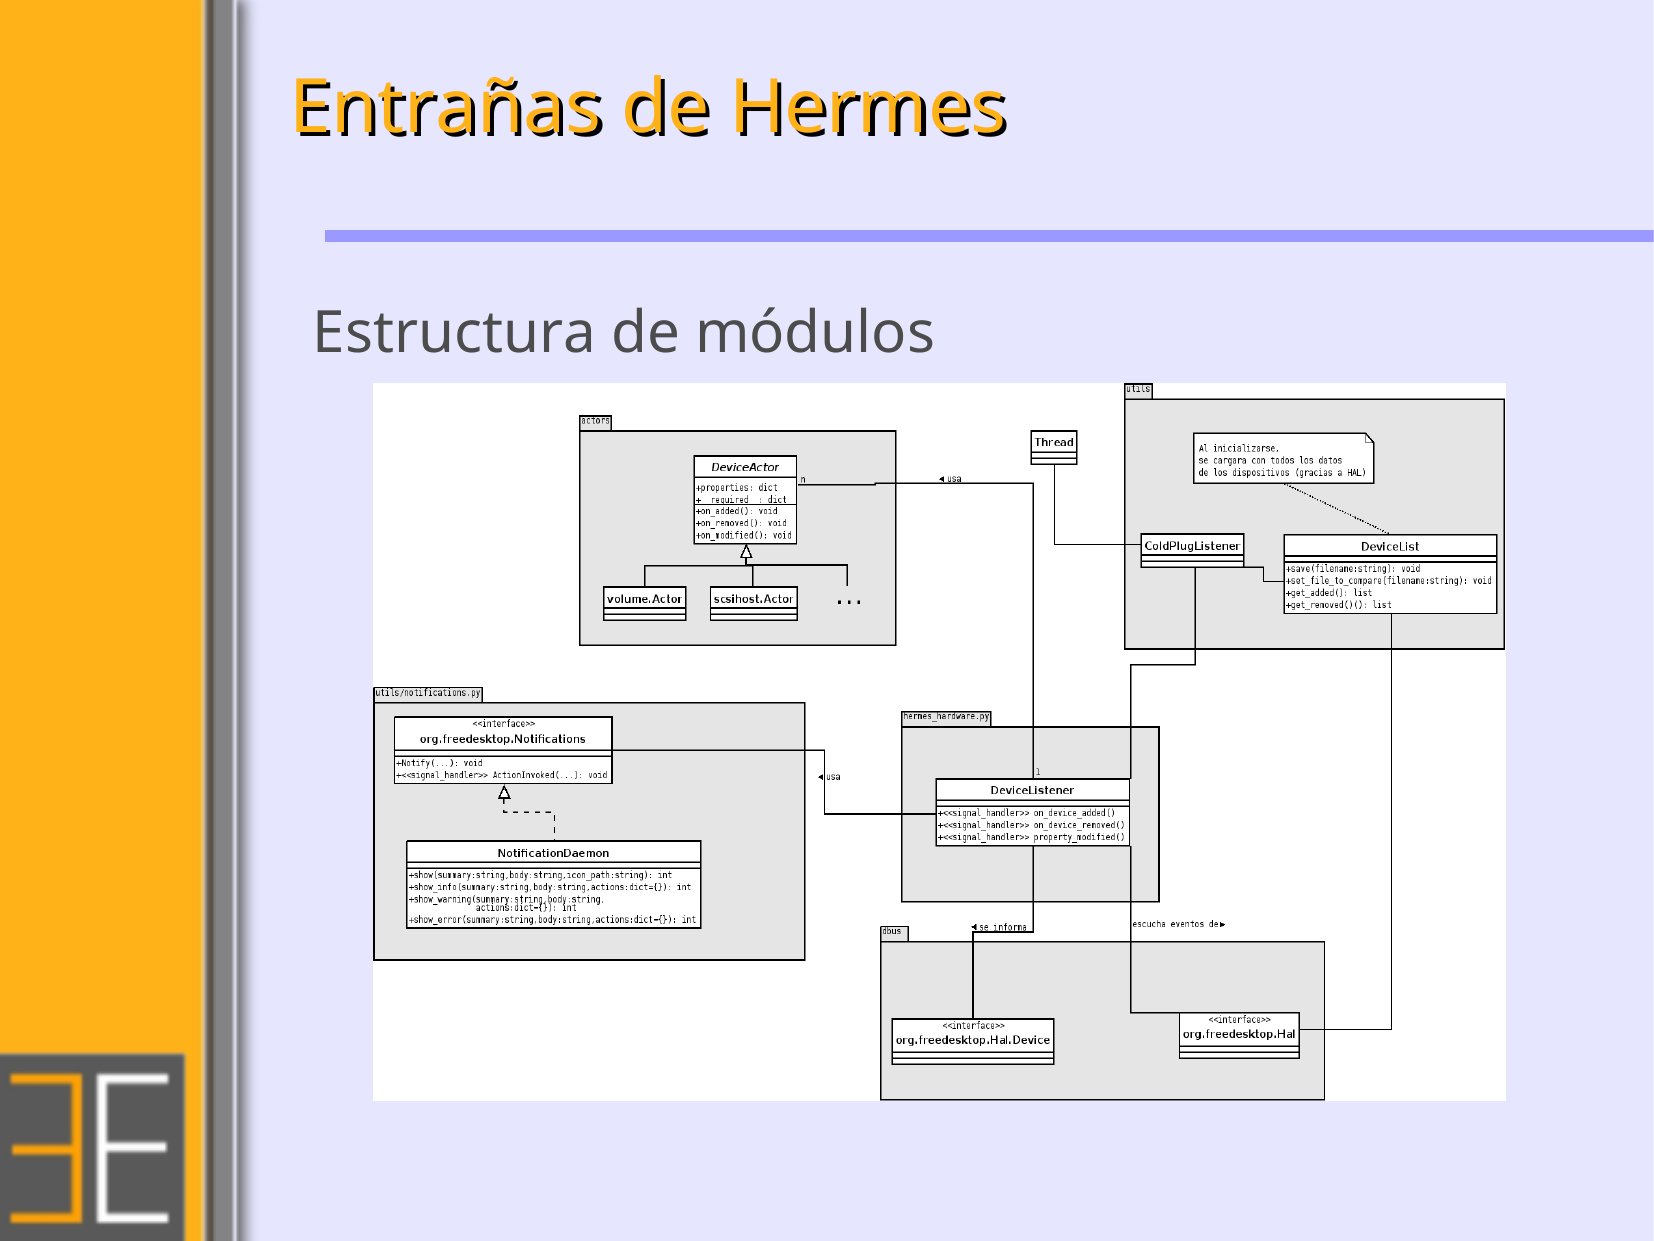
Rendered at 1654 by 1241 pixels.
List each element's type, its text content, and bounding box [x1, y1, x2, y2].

list Estructura de módulos [295, 290, 1571, 1094]
title Entrañas de Hermes [289, 7, 1565, 200]
picture [0, 0, 1654, 1241]
